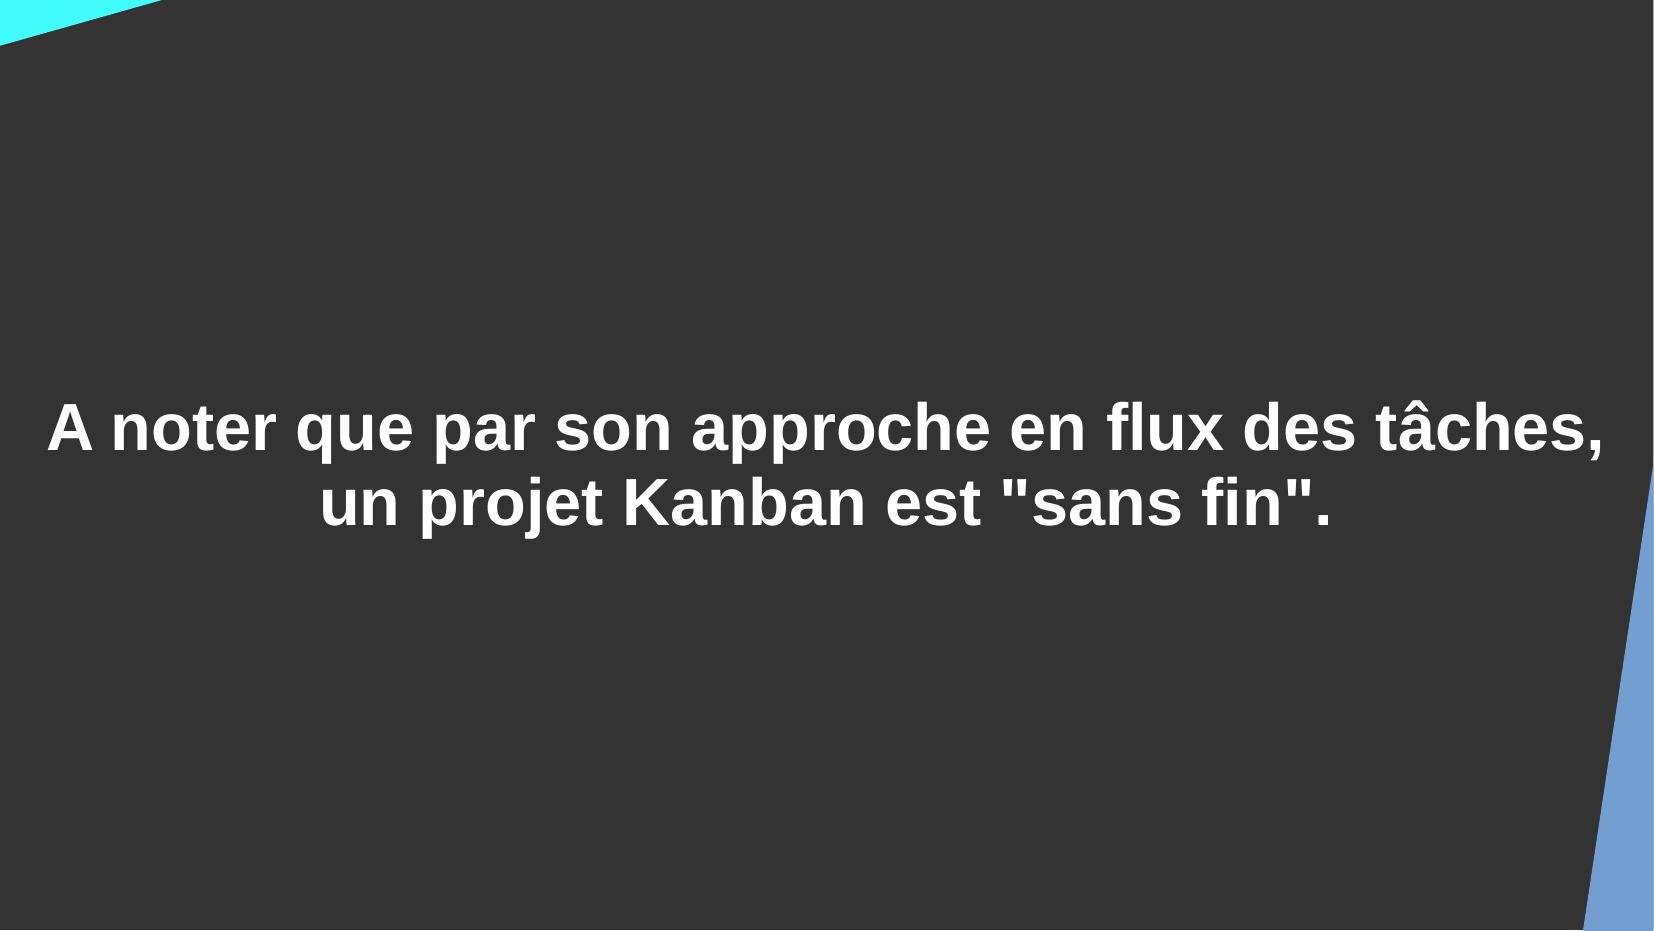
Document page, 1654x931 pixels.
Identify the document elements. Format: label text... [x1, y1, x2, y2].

text_box [0, 0, 162, 46]
text_box [1582, 459, 1654, 931]
title A noter que par son approche en flux des tâches, un projet Kanban est "sans fin". [31, 352, 1622, 578]
